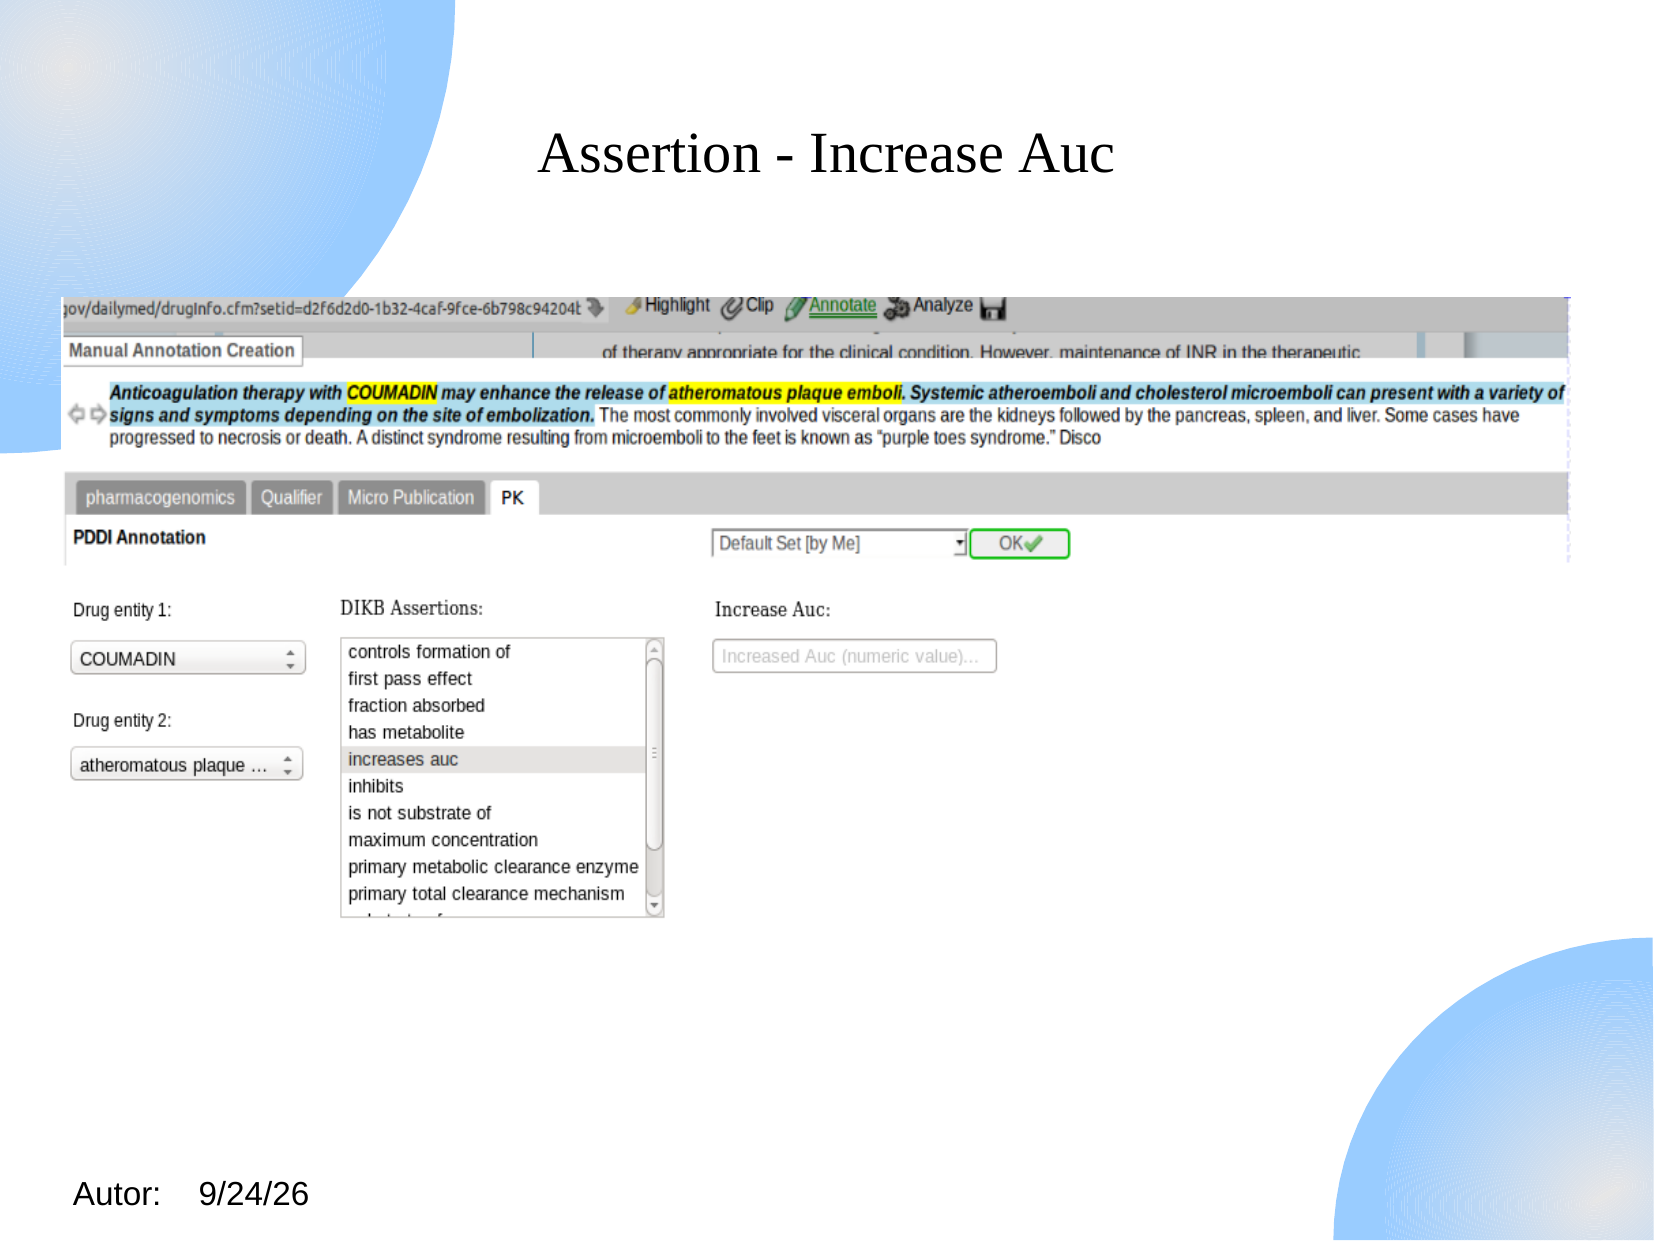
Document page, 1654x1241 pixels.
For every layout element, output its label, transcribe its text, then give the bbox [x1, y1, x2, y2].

title Assertion - Increase Auc [82, 49, 1571, 257]
picture [61, 297, 1571, 946]
